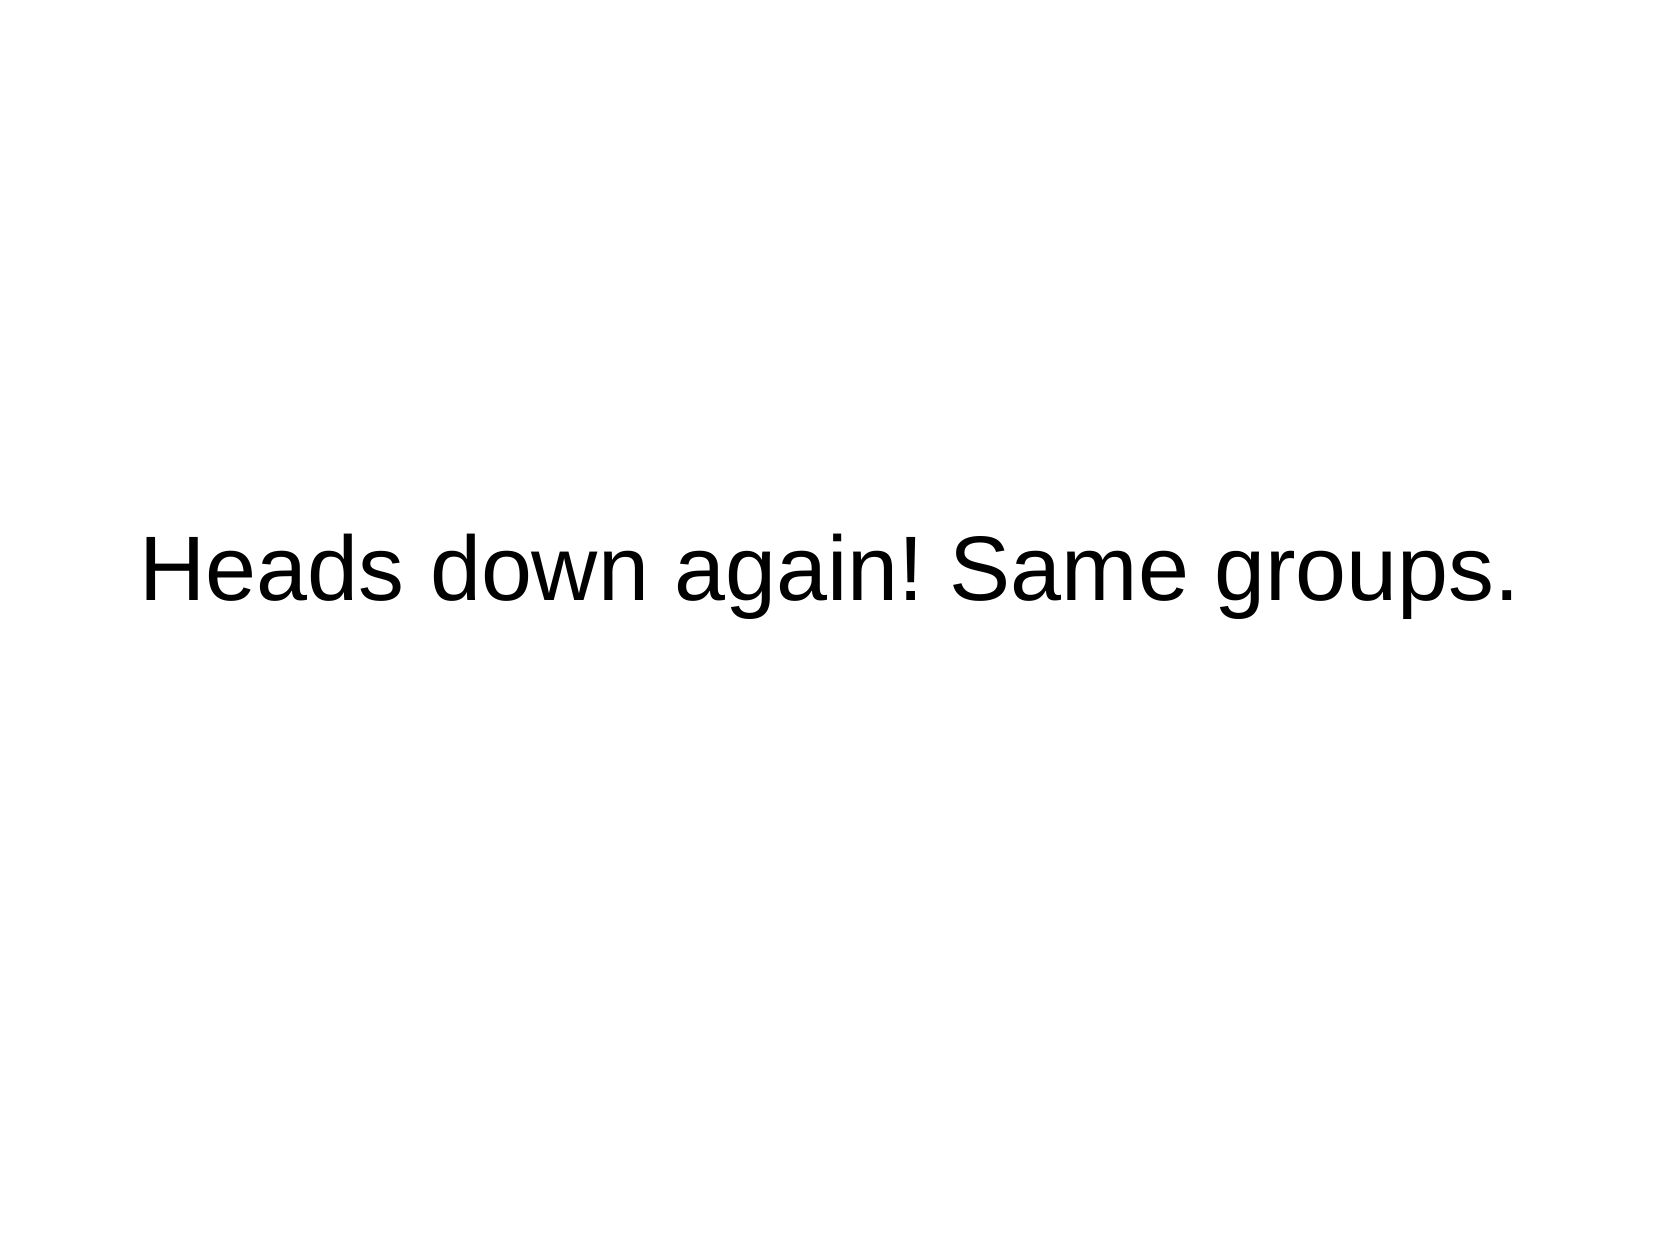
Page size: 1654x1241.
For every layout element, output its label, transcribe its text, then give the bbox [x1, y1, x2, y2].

title Heads down again! Same groups. [86, 465, 1576, 673]
